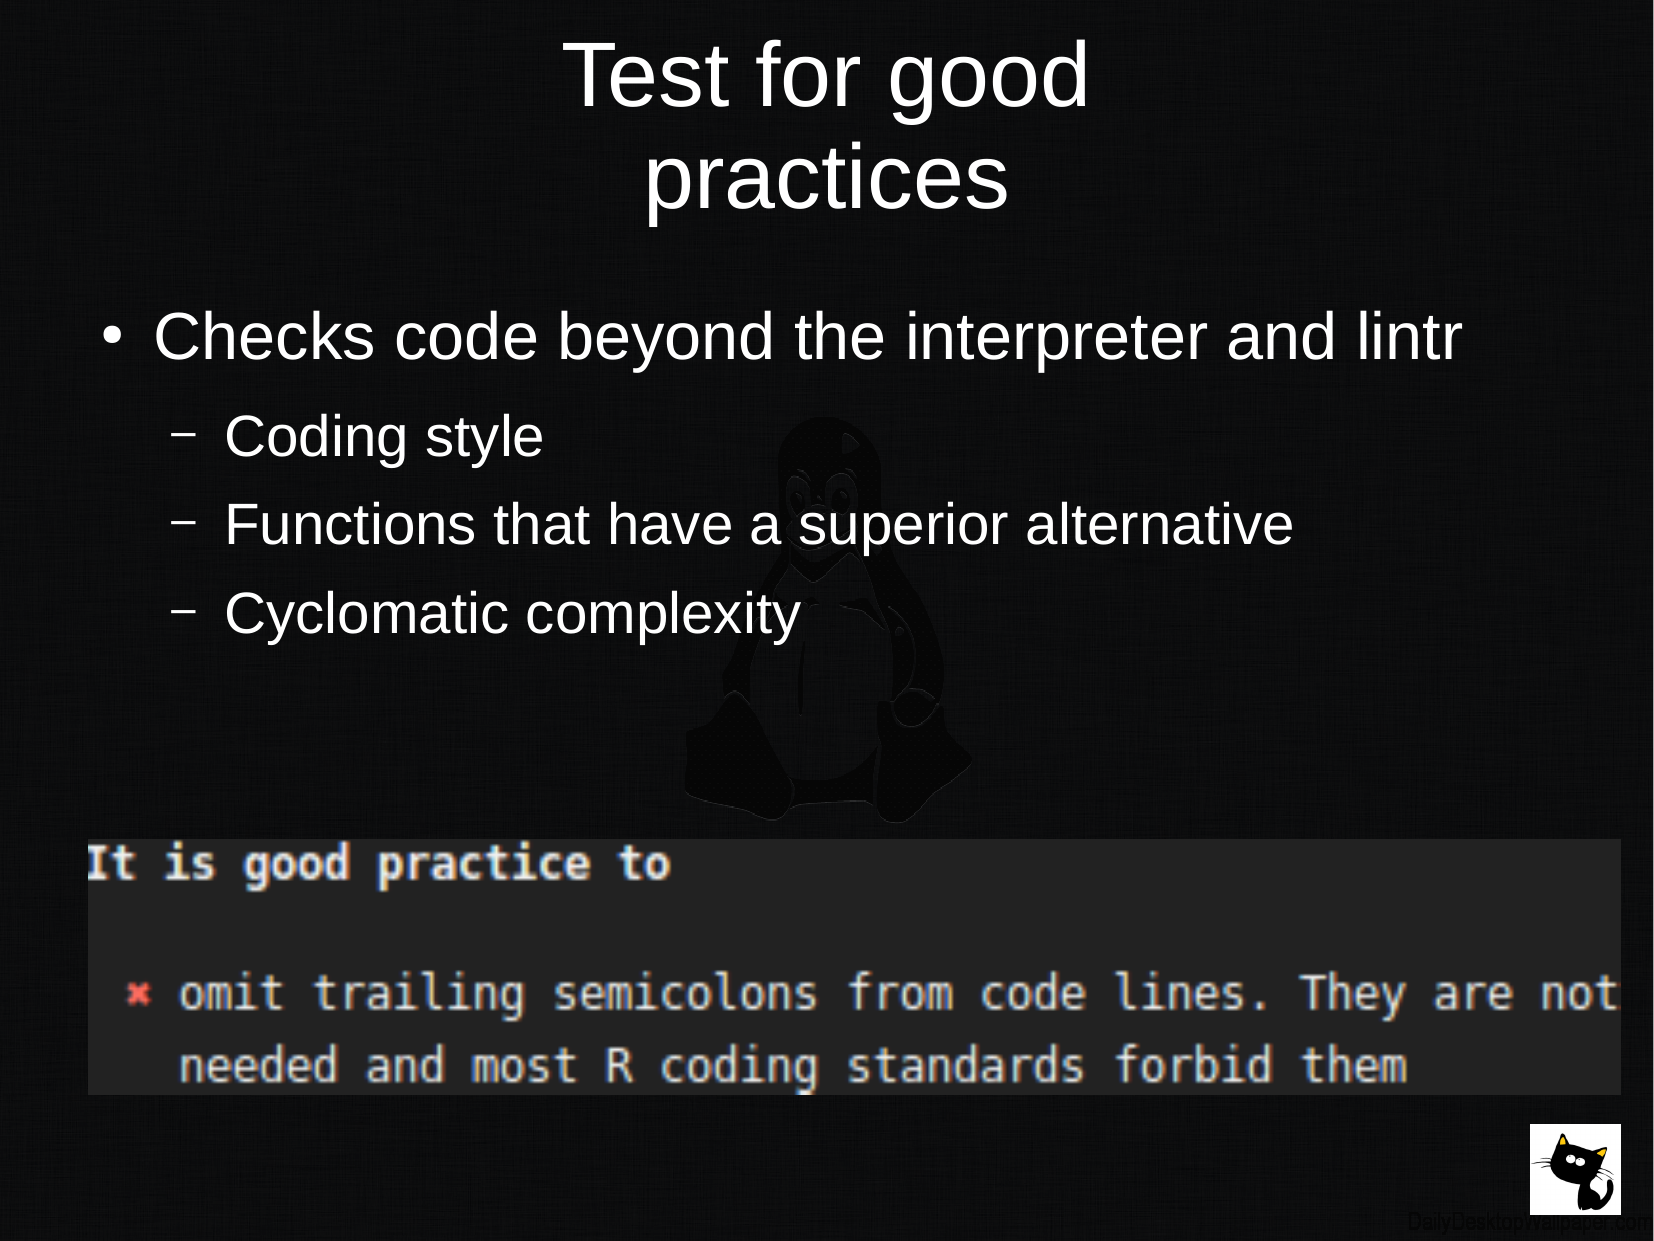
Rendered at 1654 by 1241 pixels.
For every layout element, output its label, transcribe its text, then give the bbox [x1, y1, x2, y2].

picture [0, 0, 1654, 1241]
title Test for good practices [389, 22, 1264, 230]
list Checks code beyond the interpreter and lintr Coding style Functions that have a superior alternative Cyclomatic complexity [82, 299, 1571, 1241]
